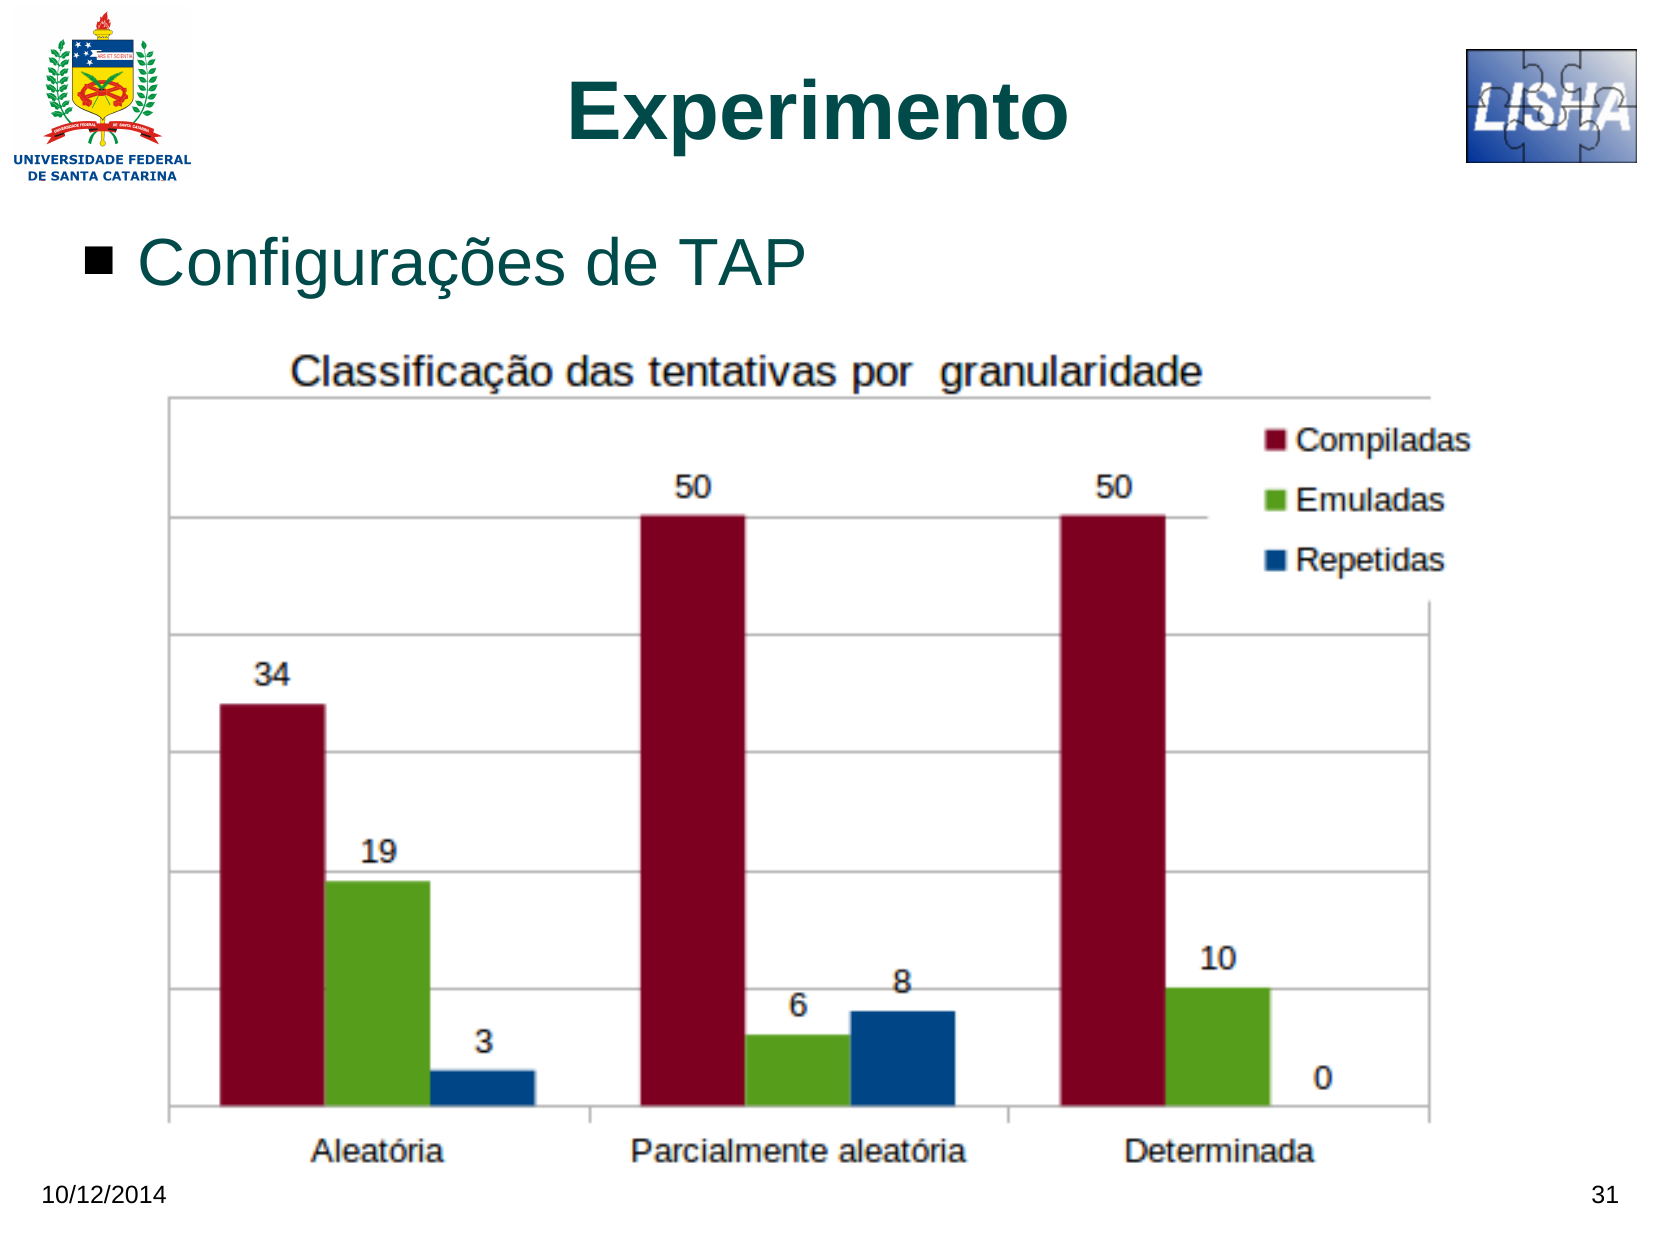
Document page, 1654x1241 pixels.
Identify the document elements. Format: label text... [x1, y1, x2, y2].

title Experimento [212, 61, 1426, 174]
picture [1466, 49, 1637, 163]
picture [13, 6, 191, 181]
list Configurações de TAP [37, 225, 1613, 1163]
picture [153, 327, 1486, 1176]
